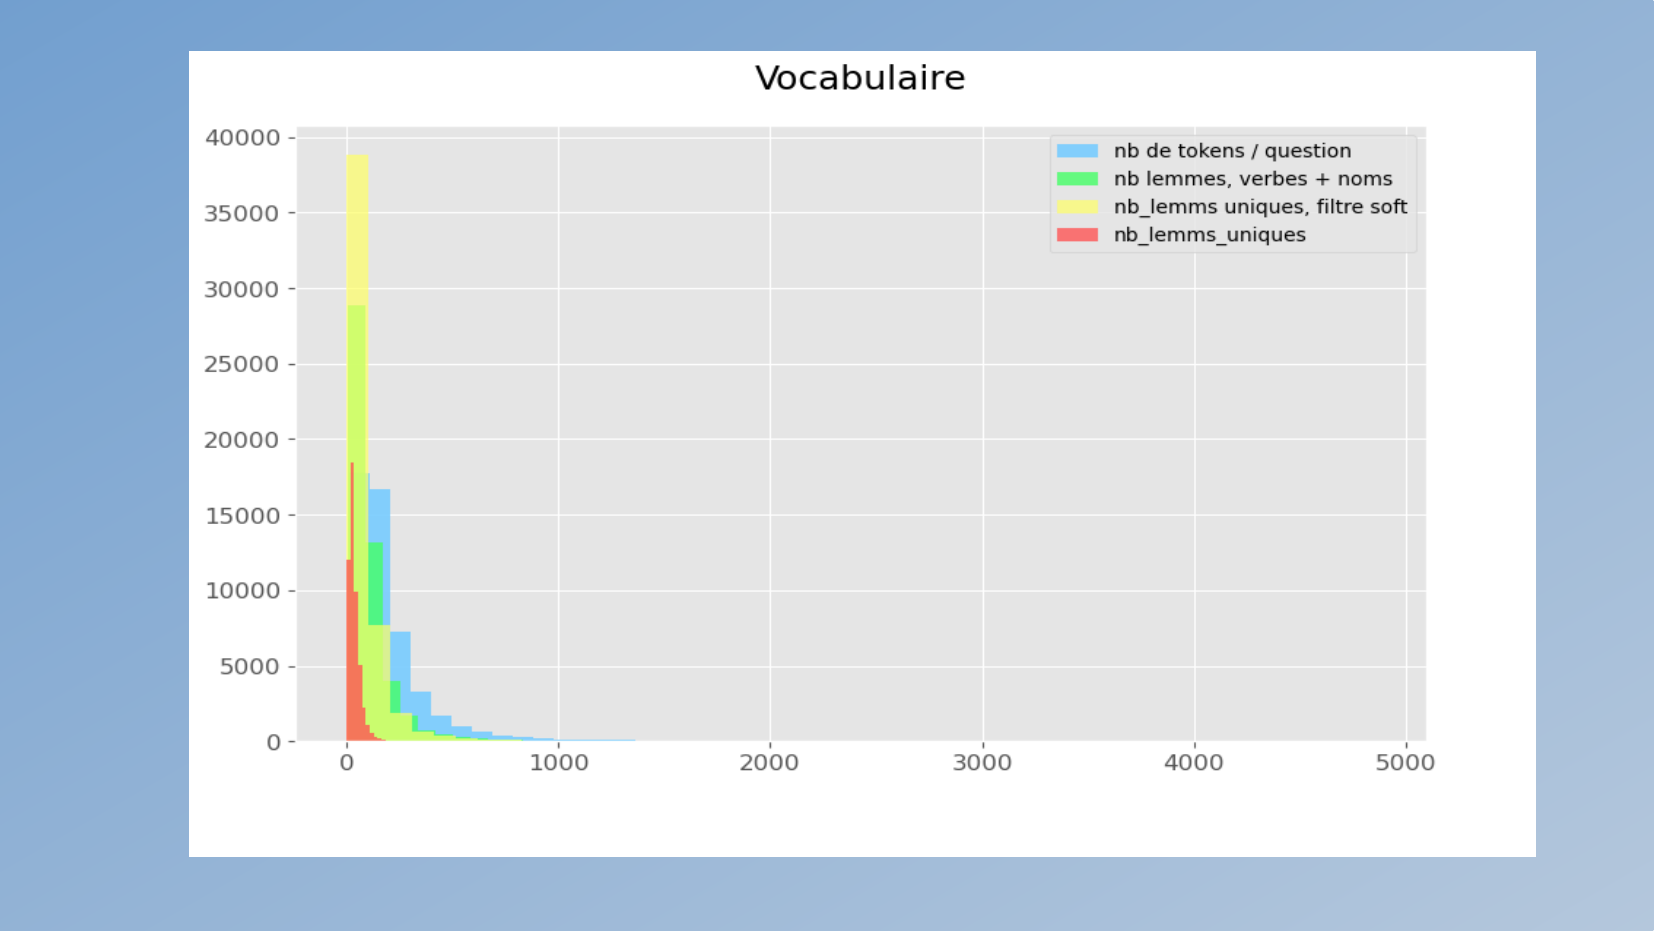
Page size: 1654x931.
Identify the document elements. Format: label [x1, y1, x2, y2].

picture [189, 51, 1536, 857]
